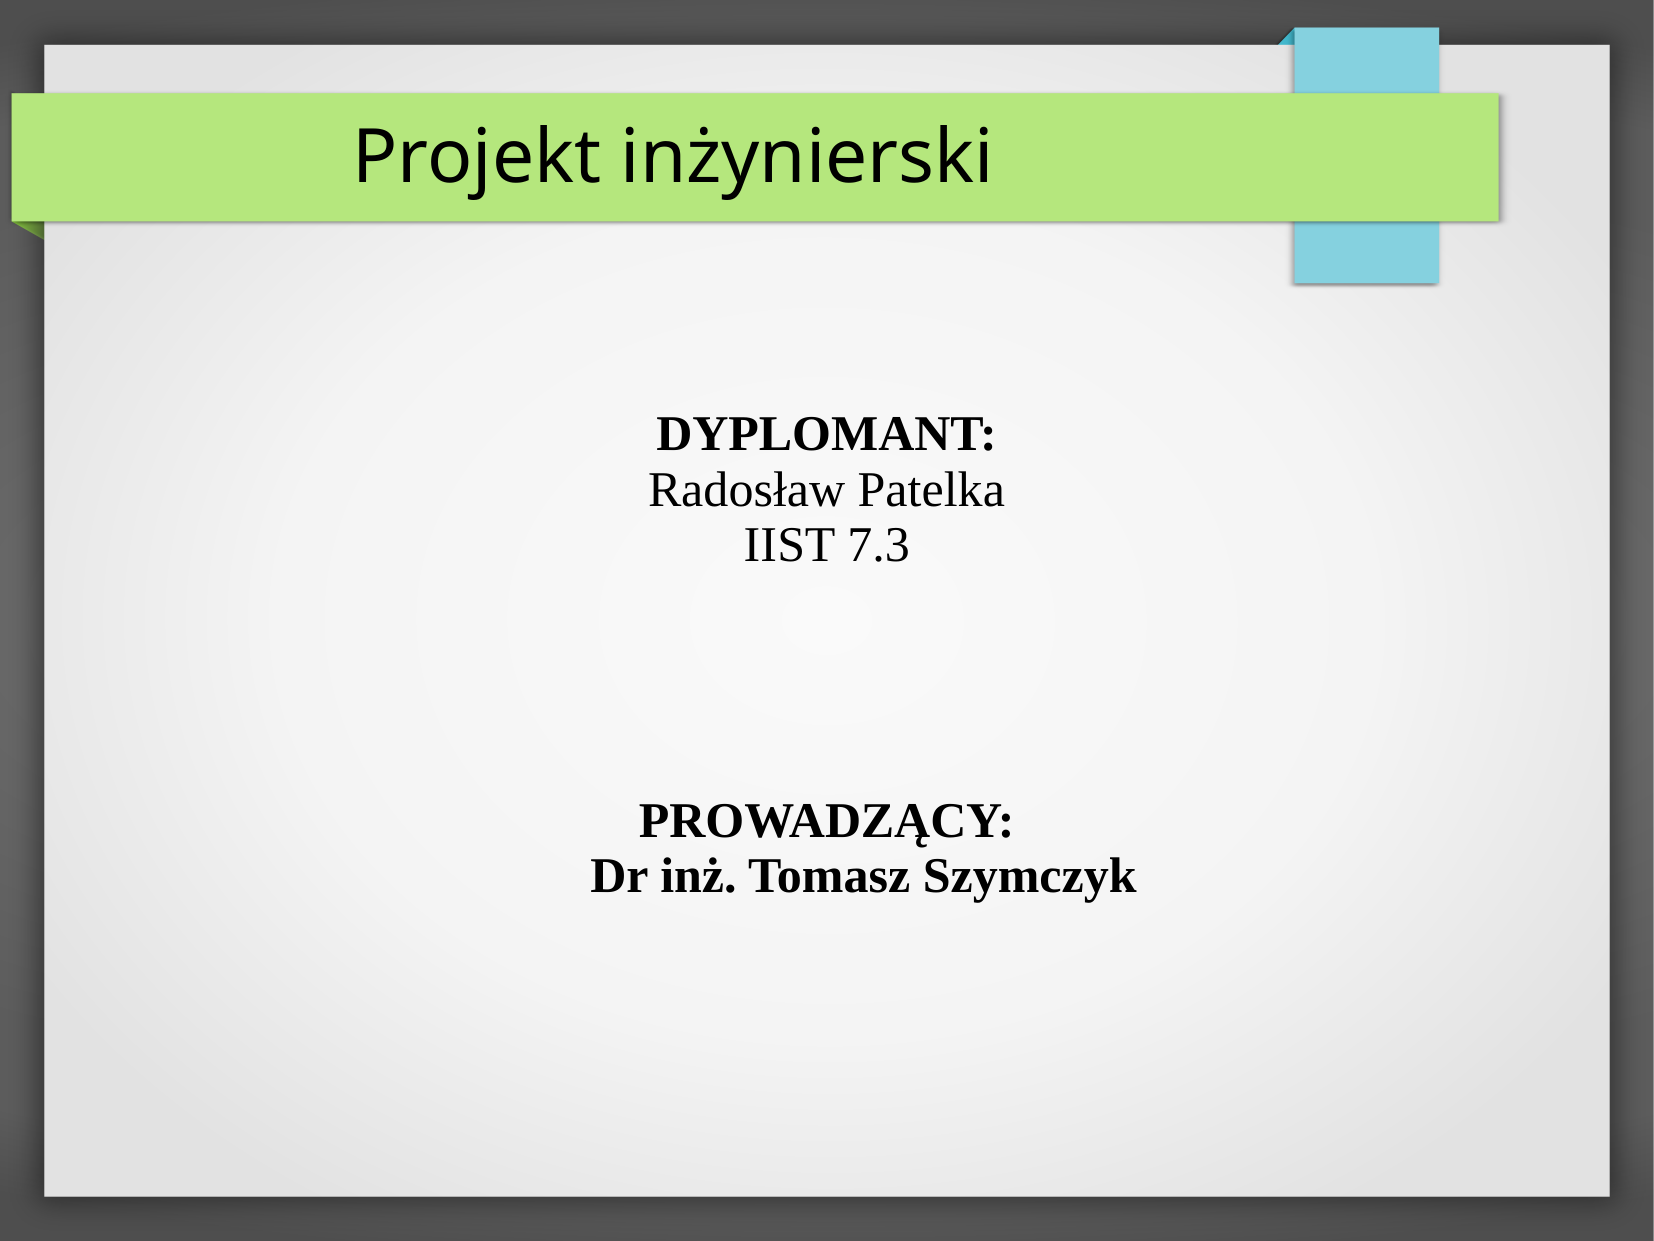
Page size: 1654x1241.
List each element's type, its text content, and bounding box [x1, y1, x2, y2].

subtitle DYPLOMANT: Radosław Patelka IIST 7.3 PROWADZĄCY: Dr inż. Tomasz Szymczyk [82, 295, 1571, 1015]
title Projekt inżynierski [82, 94, 1264, 213]
picture [0, 0, 1654, 1241]
